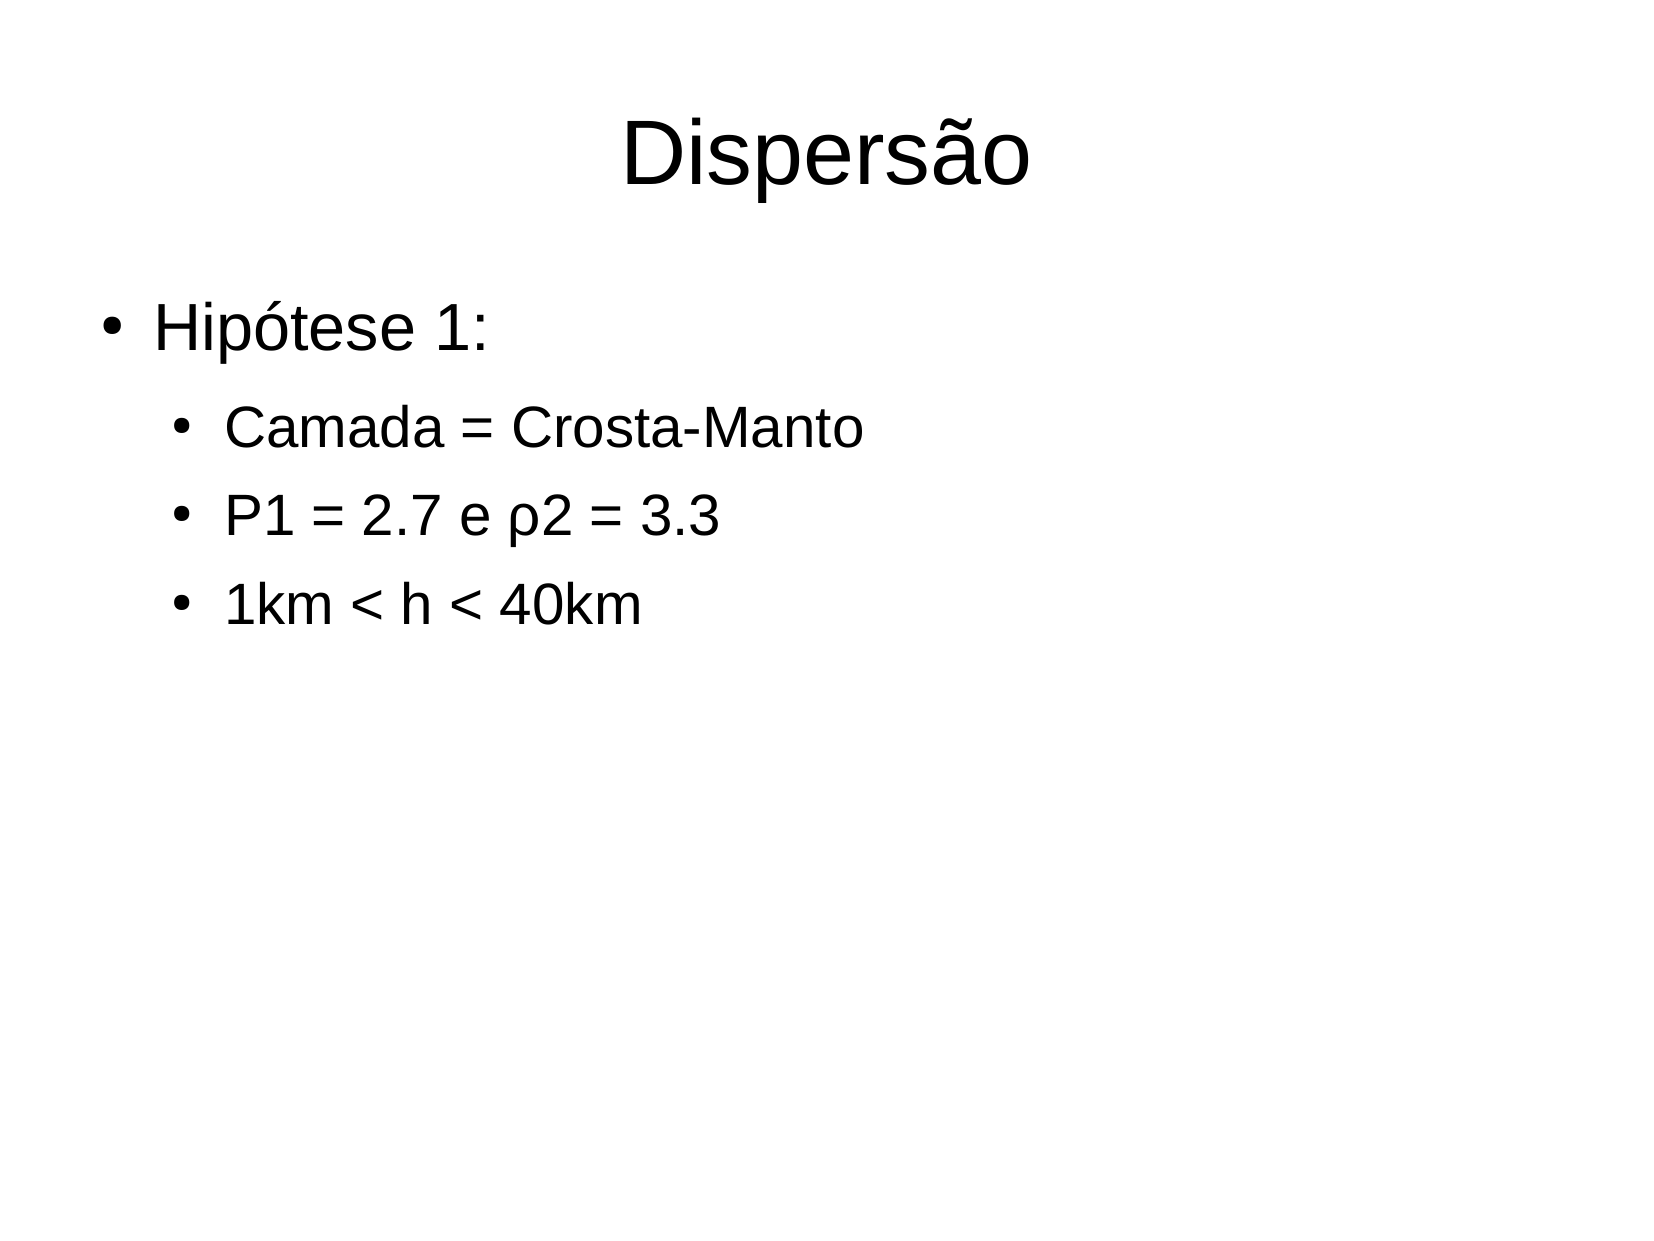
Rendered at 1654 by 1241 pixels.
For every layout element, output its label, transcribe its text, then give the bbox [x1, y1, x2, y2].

title Dispersão [82, 49, 1571, 257]
list Hipótese 1: Camada = Crosta-Manto Ρ1 = 2.7 e ρ2 = 3.3 1km < h < 40km [82, 290, 1571, 1109]
